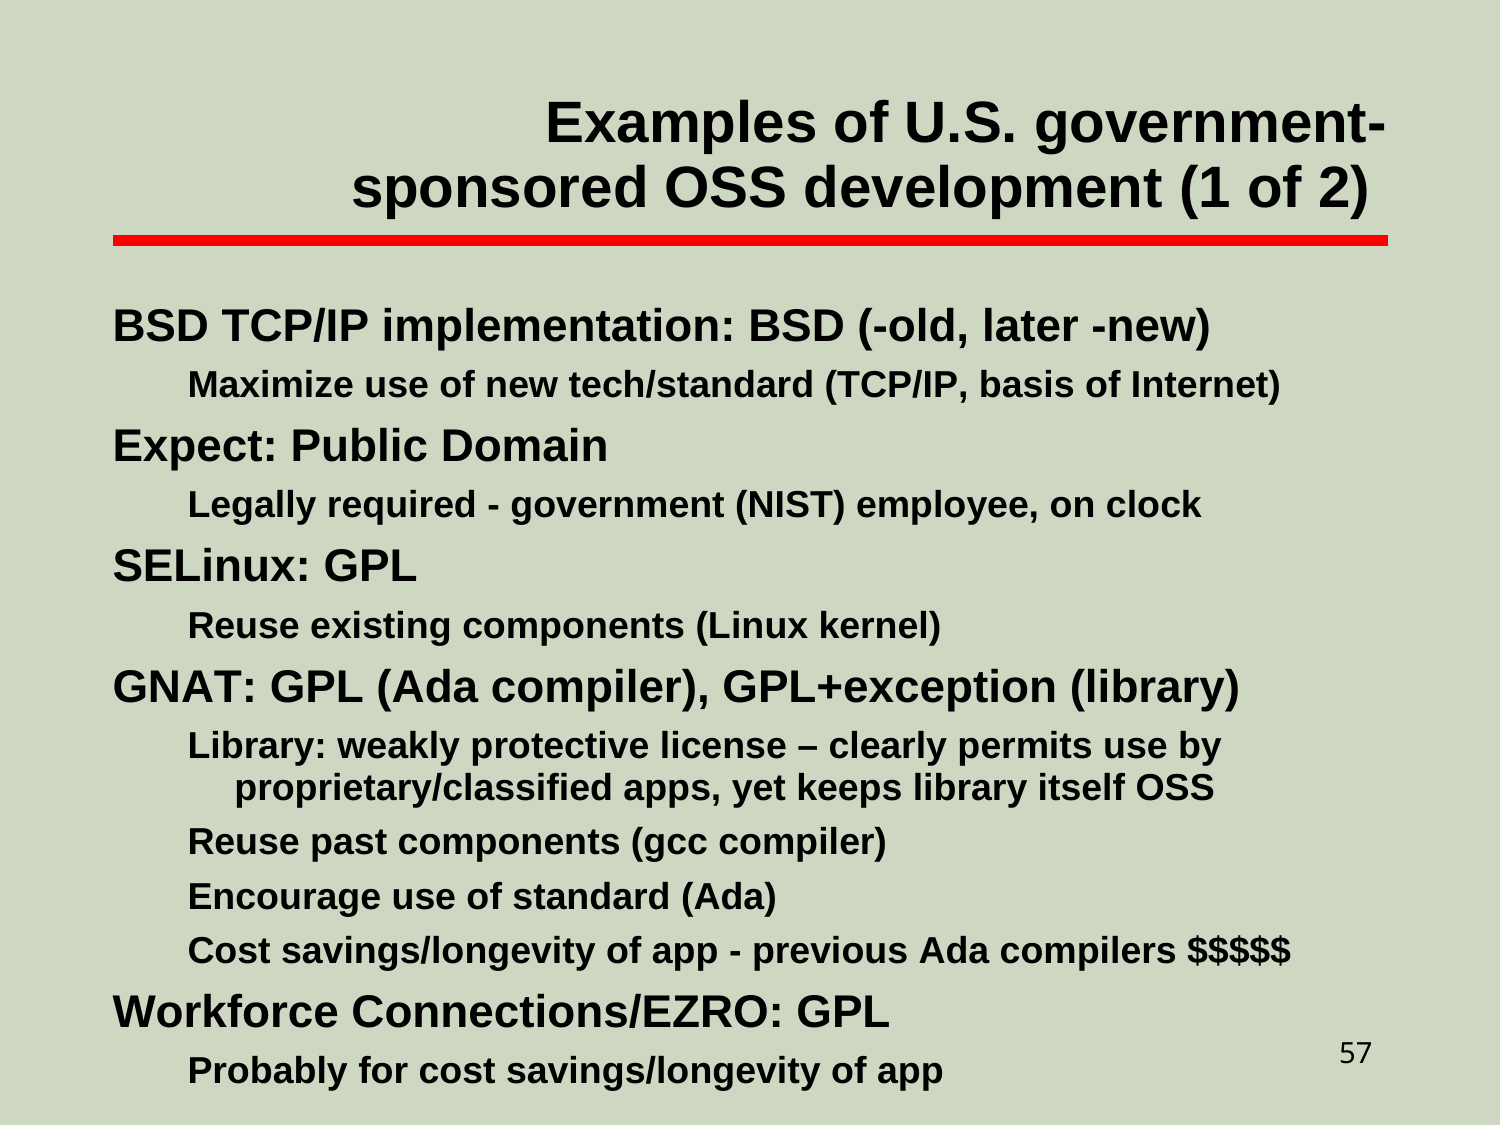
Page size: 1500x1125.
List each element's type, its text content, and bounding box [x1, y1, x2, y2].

list BSD TCP/IP implementation: BSD (-old, later -new) Maximize use of new tech/standard (TCP/IP, basis of Internet) Expect: Public Domain Legally required - government (NIST) employee, on clock SELinux: GPL Reuse existing components (Linux kernel) GNAT: GPL (Ada compiler), GPL+exception (library) Library: weakly protective license – clearly permits use by proprietary/classified apps, yet keeps library itself OSS Reuse past components (gcc compiler) Encourage use of standard (Ada) Cost savings/longevity of app - previous Ada compilers $$$$$ Workforce Connections/EZRO: GPL Probably for cost savings/longevity of app [112, 299, 1388, 1092]
title Examples of U.S. government-sponsored OSS development (1 of 2) [337, 89, 1388, 220]
